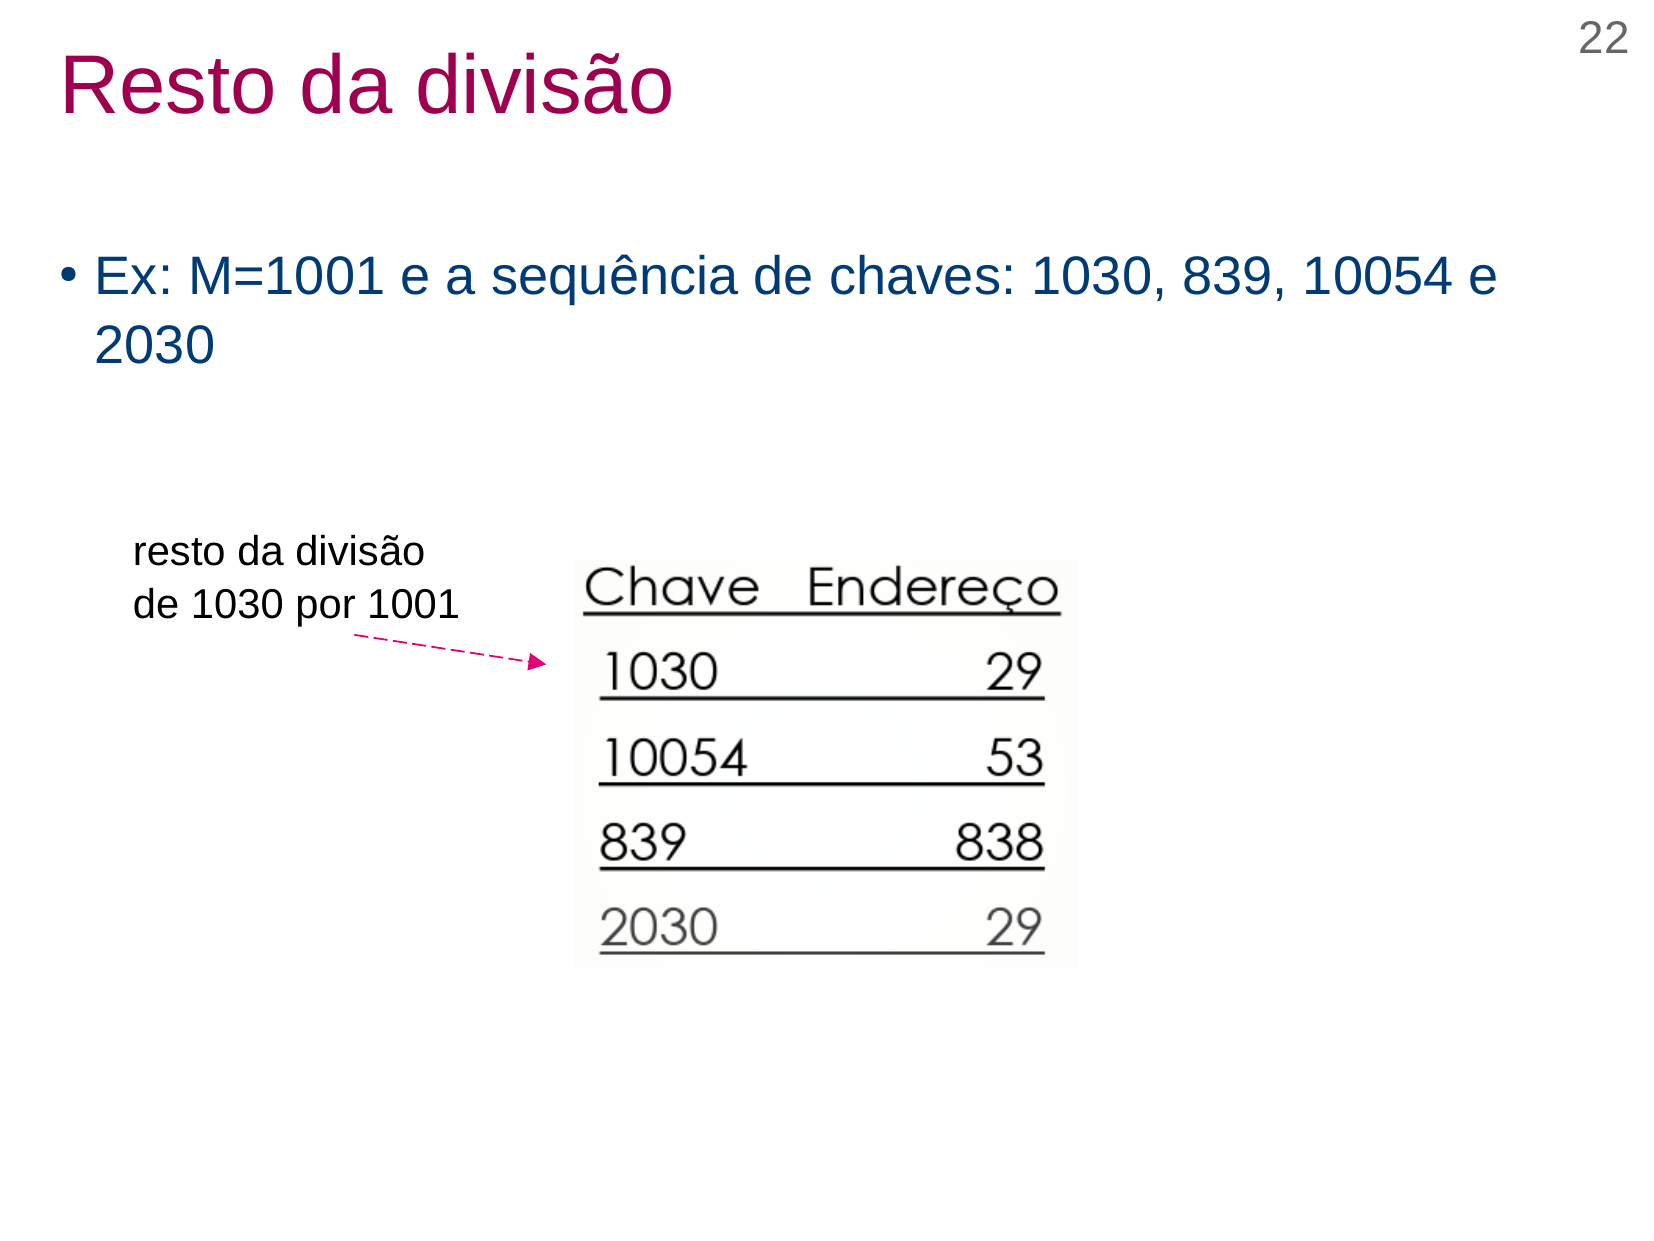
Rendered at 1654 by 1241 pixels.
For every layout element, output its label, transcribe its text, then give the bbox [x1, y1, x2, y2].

list Ex: M=1001 e a sequência de chaves: 1030, 839, 10054 e 2030 [59, 236, 1595, 1211]
title Resto da divisão [59, 29, 1595, 148]
text_box resto da divisão de 1030 por 1001 [118, 513, 476, 635]
picture [574, 560, 1078, 969]
